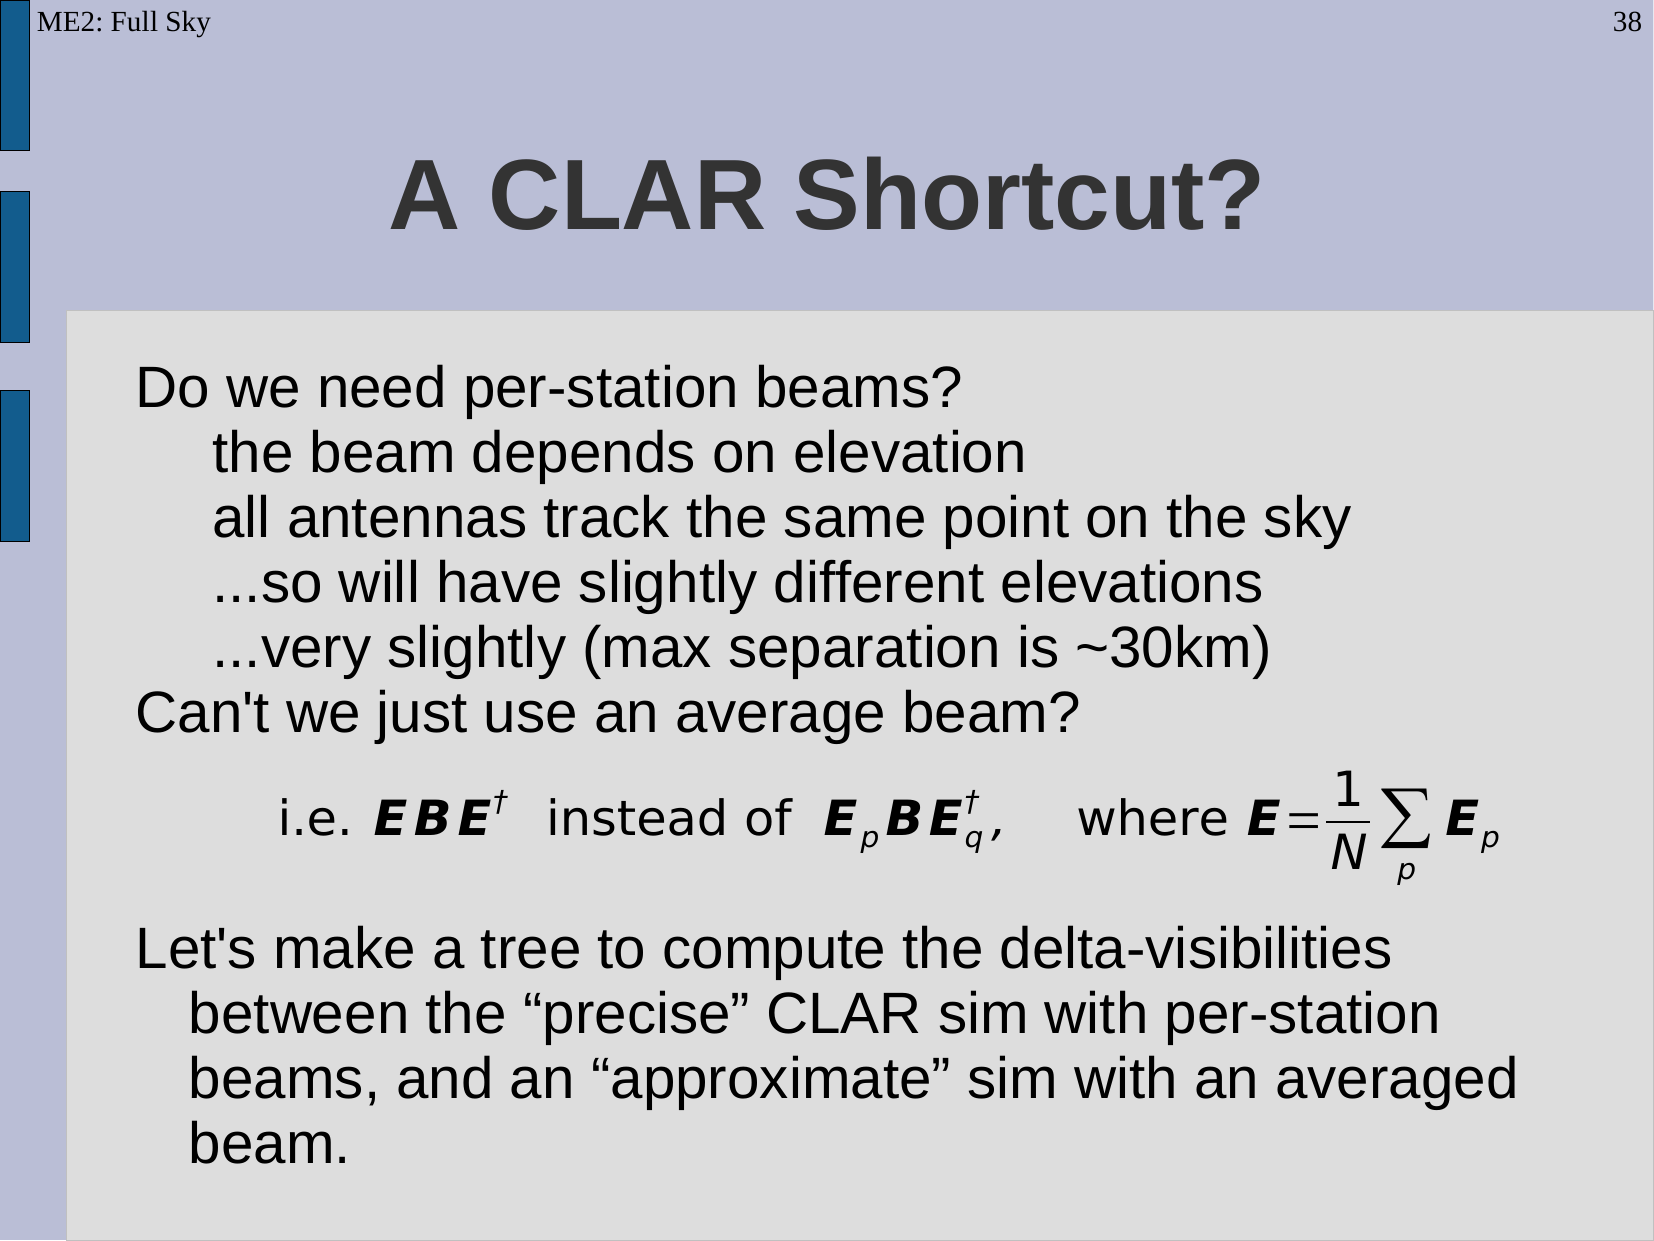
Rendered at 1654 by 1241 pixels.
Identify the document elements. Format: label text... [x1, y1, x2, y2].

chart [271, 761, 1506, 886]
list Do we need per-station beams? the beam depends on elevation all antennas track the same point on the sky ...so will have slightly different elevations ...very slightly (max separation is ~30km) Can't we just use an average beam? [118, 354, 1595, 761]
title A CLAR Shortcut? [121, 91, 1534, 299]
list Let's make a tree to compute the delta-visibilities between the “precise” CLAR sim with per-station beams, and an “approximate” sim with an averaged beam. [118, 915, 1595, 1187]
